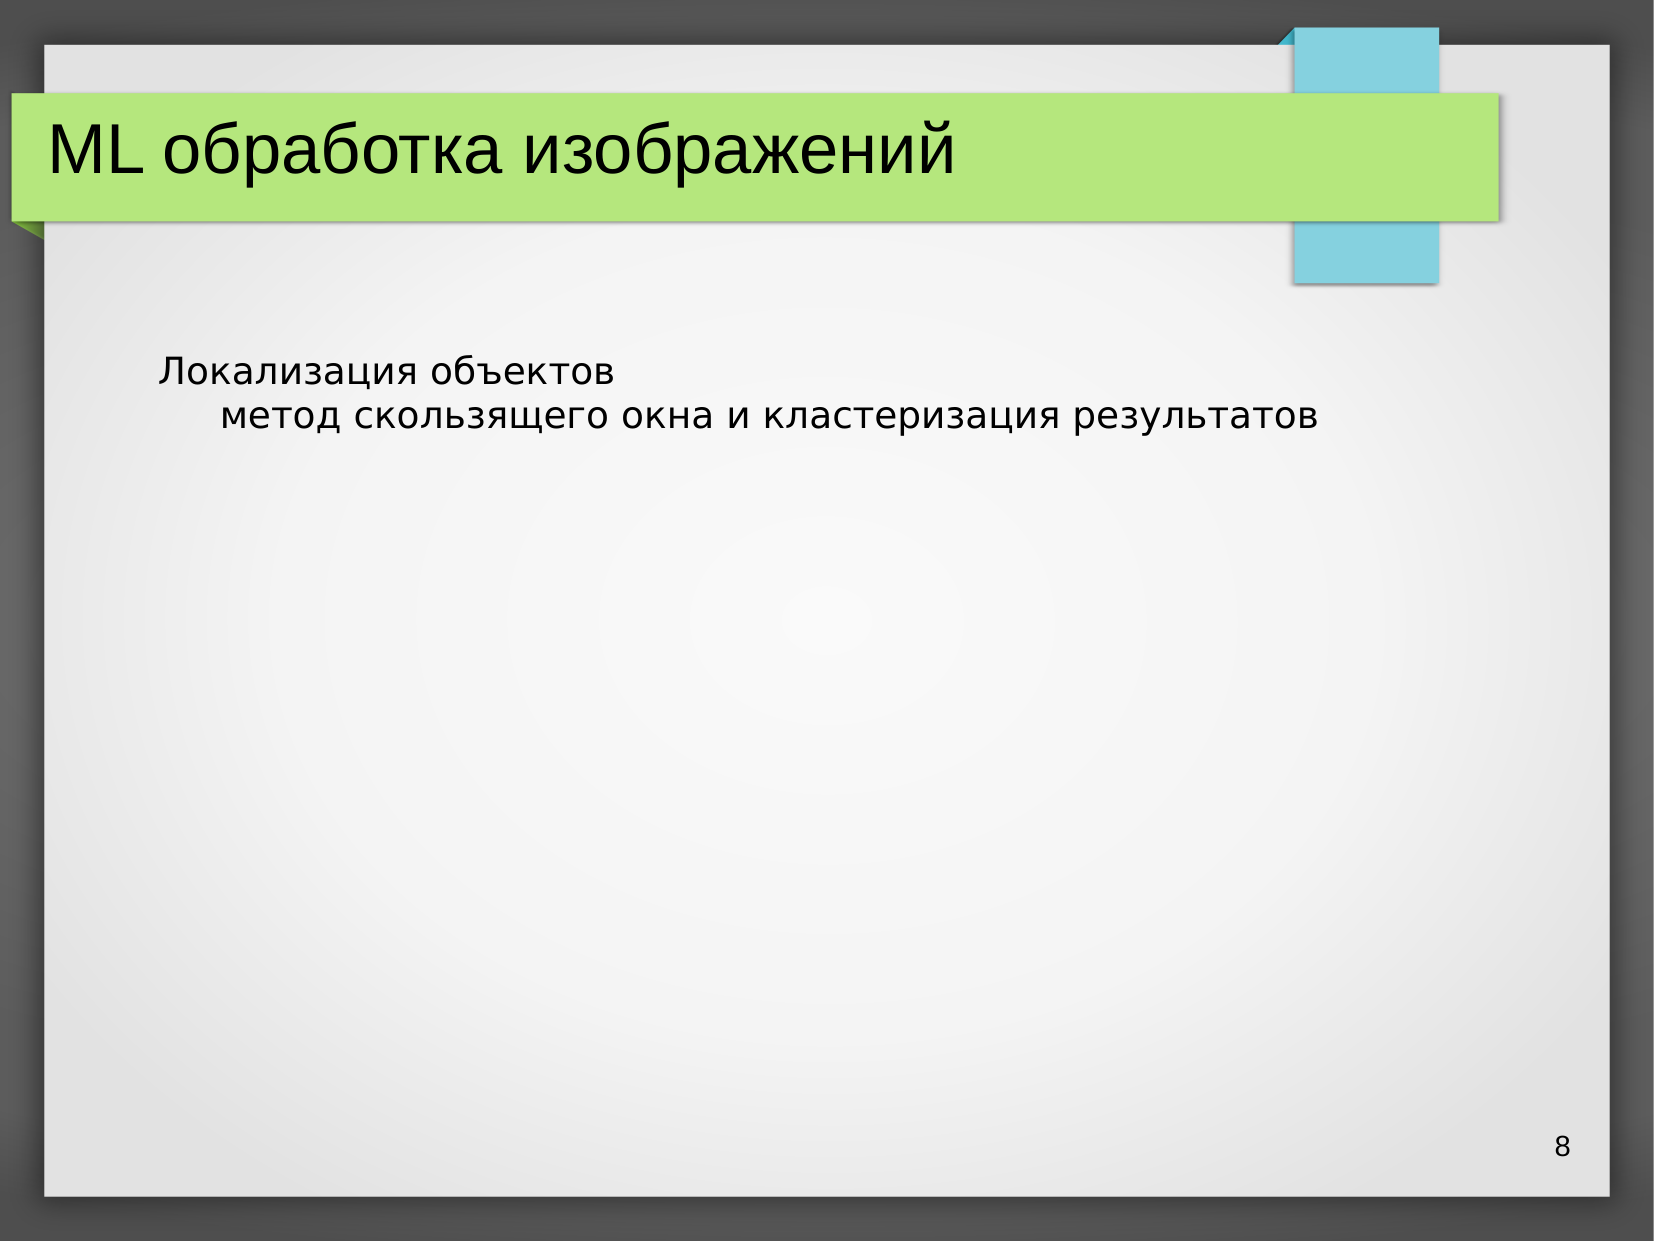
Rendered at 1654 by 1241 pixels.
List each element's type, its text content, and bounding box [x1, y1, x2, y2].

title ML обработка изображений [47, 109, 1501, 189]
text_box Локализация объектов метод скользящего окна и кластеризация результатов [131, 342, 1453, 993]
picture [0, 0, 1654, 1241]
